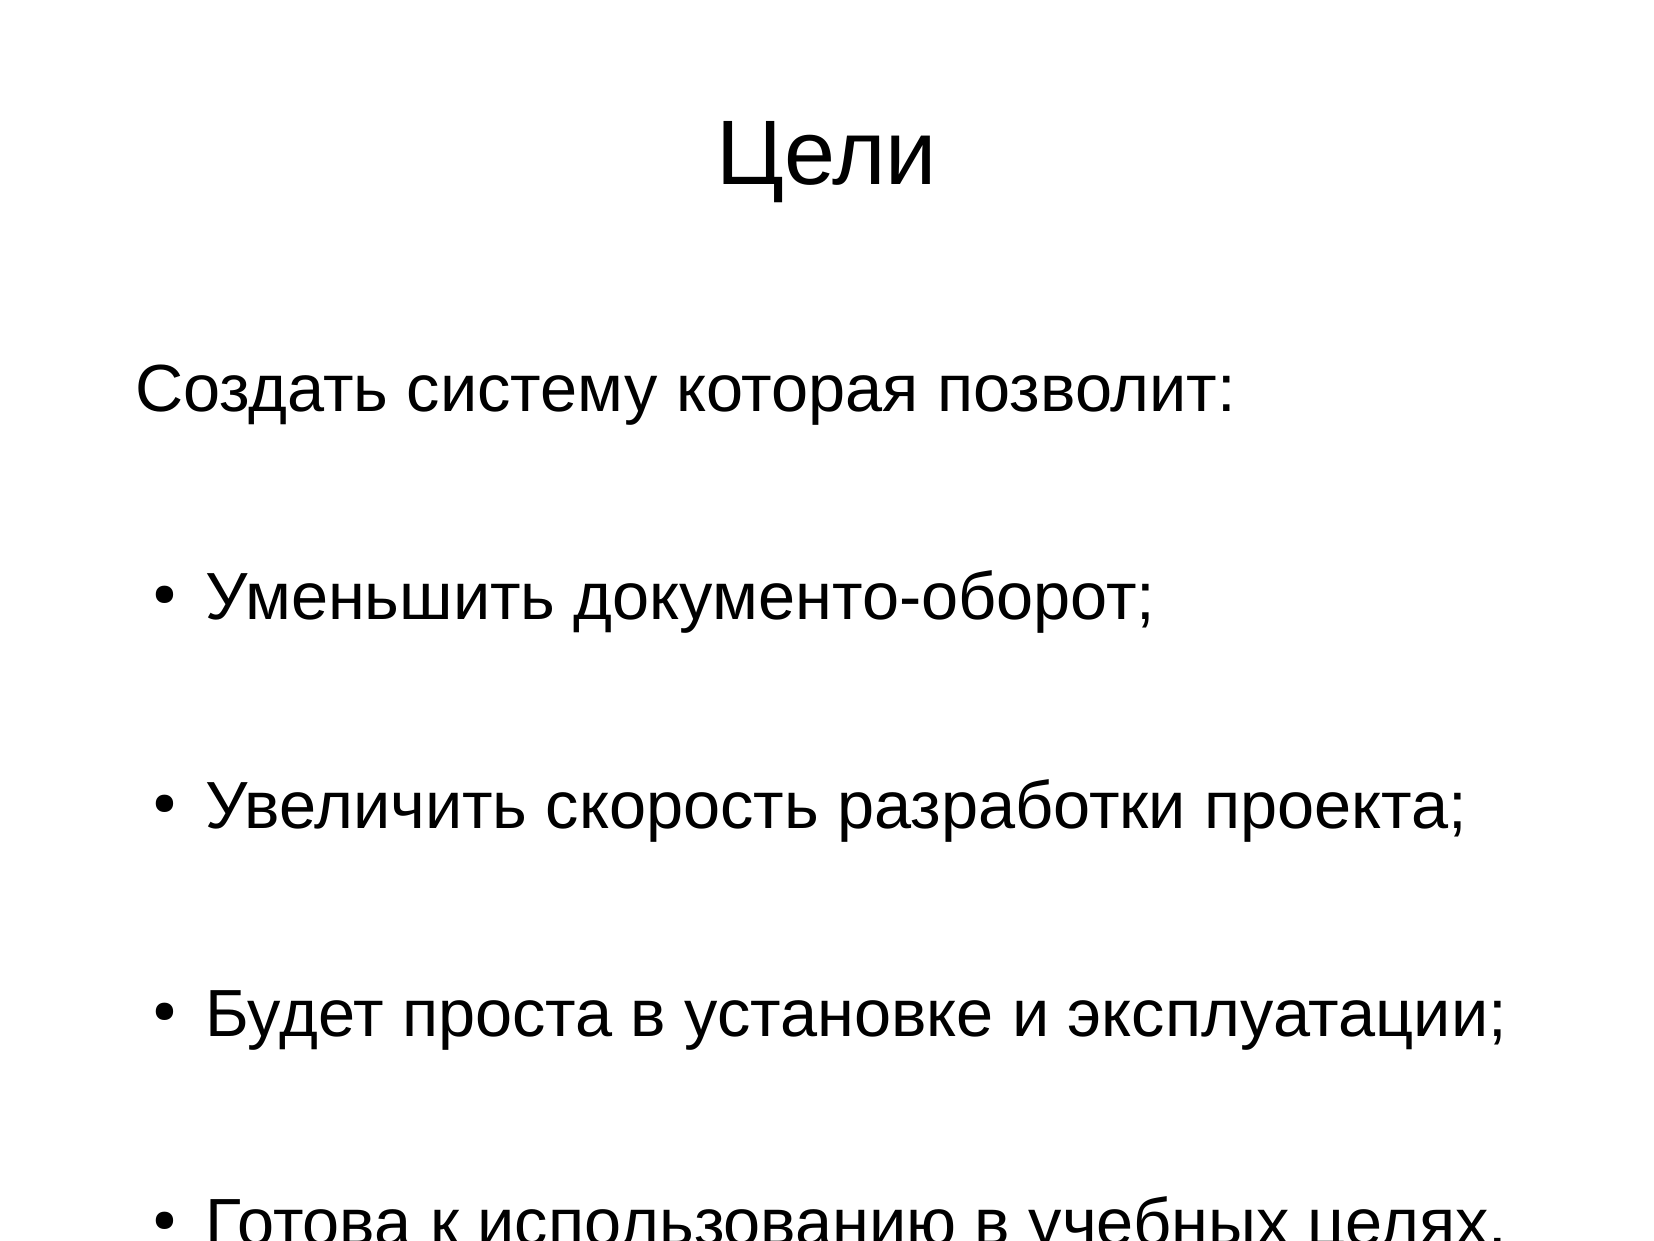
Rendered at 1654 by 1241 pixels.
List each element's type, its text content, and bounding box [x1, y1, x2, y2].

title Цели [82, 49, 1571, 257]
list Создать систему которая позволит: Уменьшить документо-оборот; Увеличить скорость разработки проекта; Будет проста в установке и эксплуатации; Готова к использованию в учебных целях. [134, 350, 1516, 1241]
